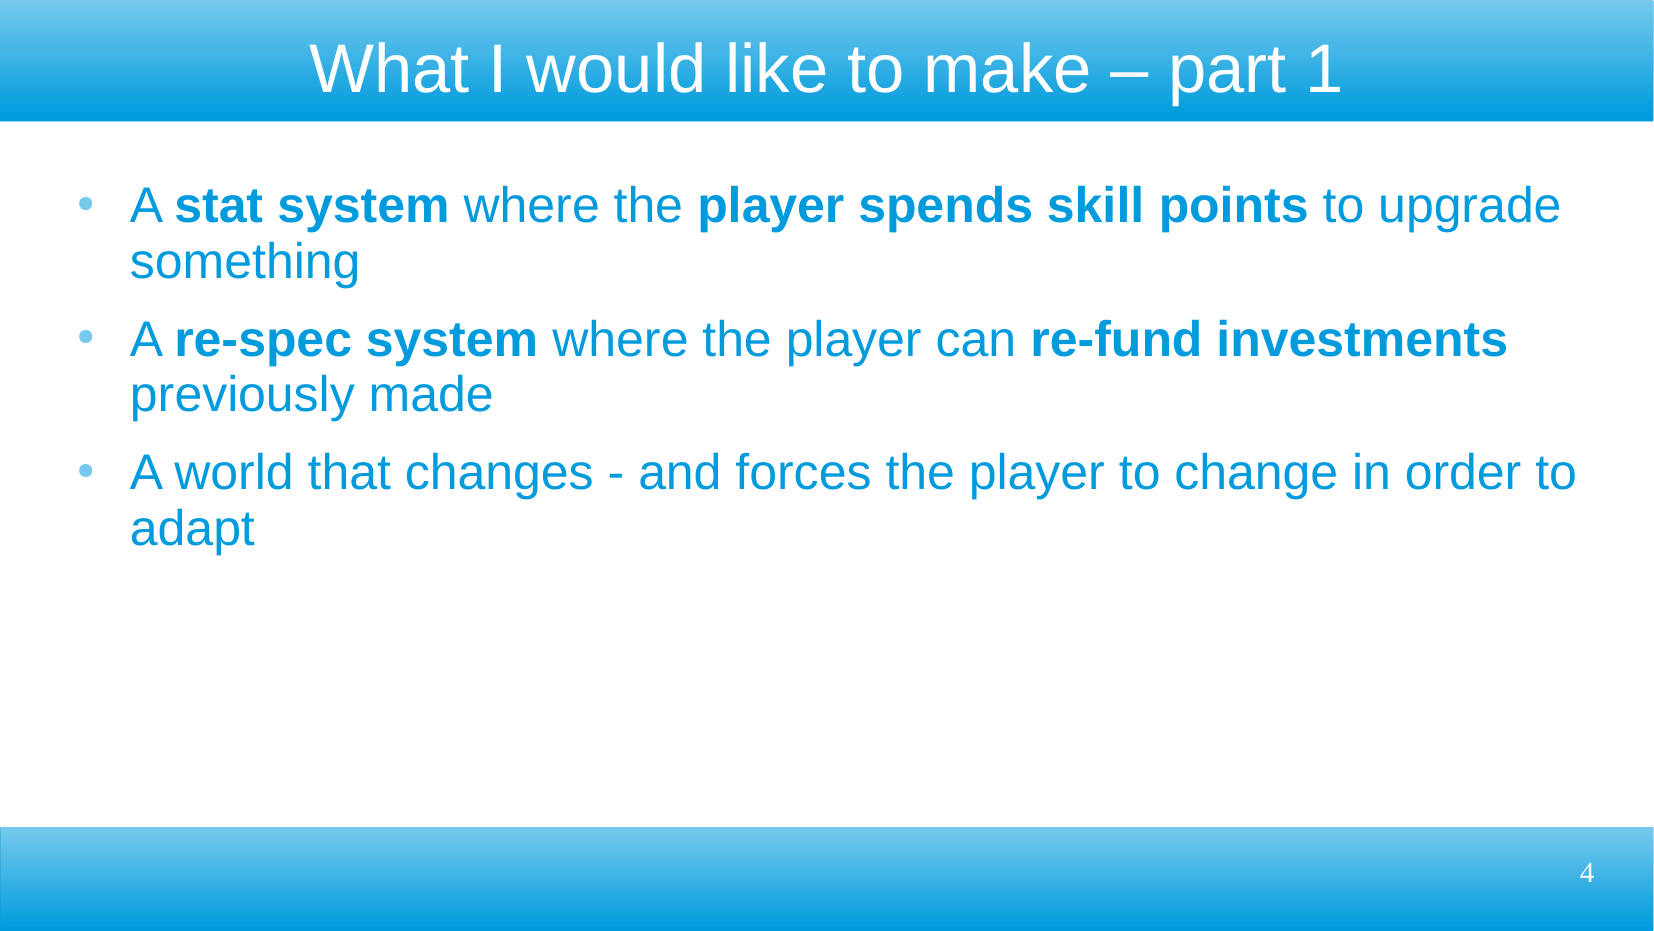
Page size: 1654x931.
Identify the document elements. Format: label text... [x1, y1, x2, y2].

list A stat system where the player spends skill points to upgrade something A re-spec system where the player can re-fund investments previously made A world that changes - and forces the player to change in order to adapt [59, 177, 1595, 768]
title What I would like to make – part 1 [59, 29, 1595, 108]
